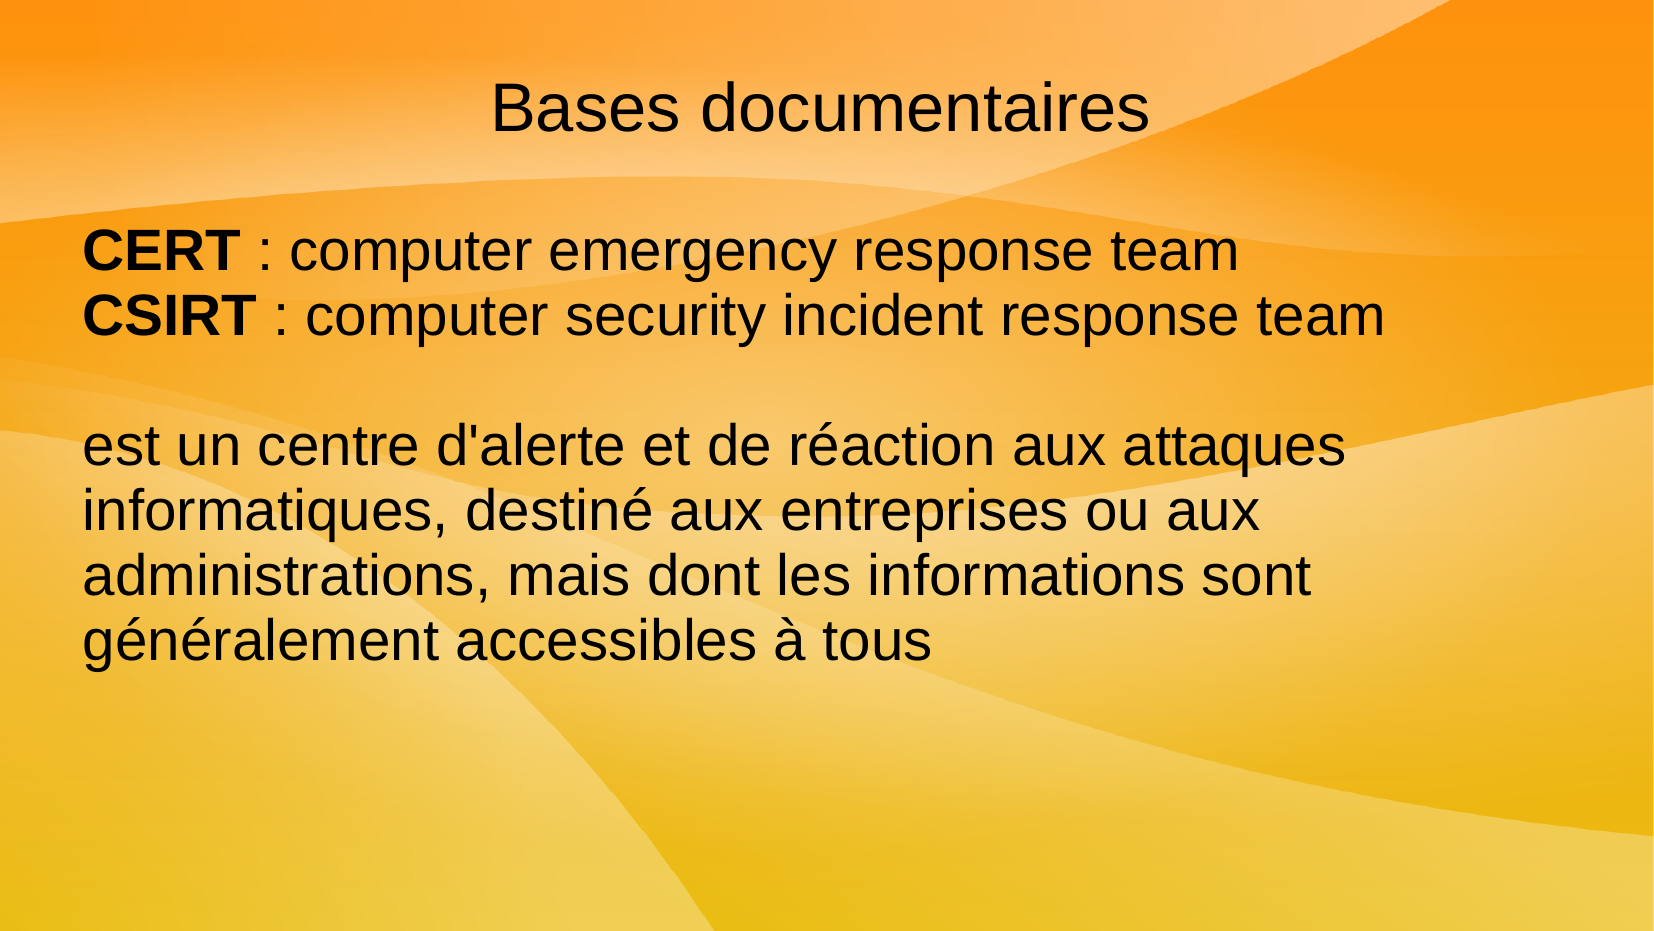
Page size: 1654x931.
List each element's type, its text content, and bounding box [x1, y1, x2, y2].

picture [0, 0, 1654, 931]
subtitle CERT : computer emergency response team CSIRT : computer security incident response team est un centre d'alerte et de réaction aux attaques informatiques, destiné aux entreprises ou aux administrations, mais dont les informations sont généralement accessibles à tous [82, 217, 1571, 916]
title Bases documentaires [76, 29, 1565, 185]
